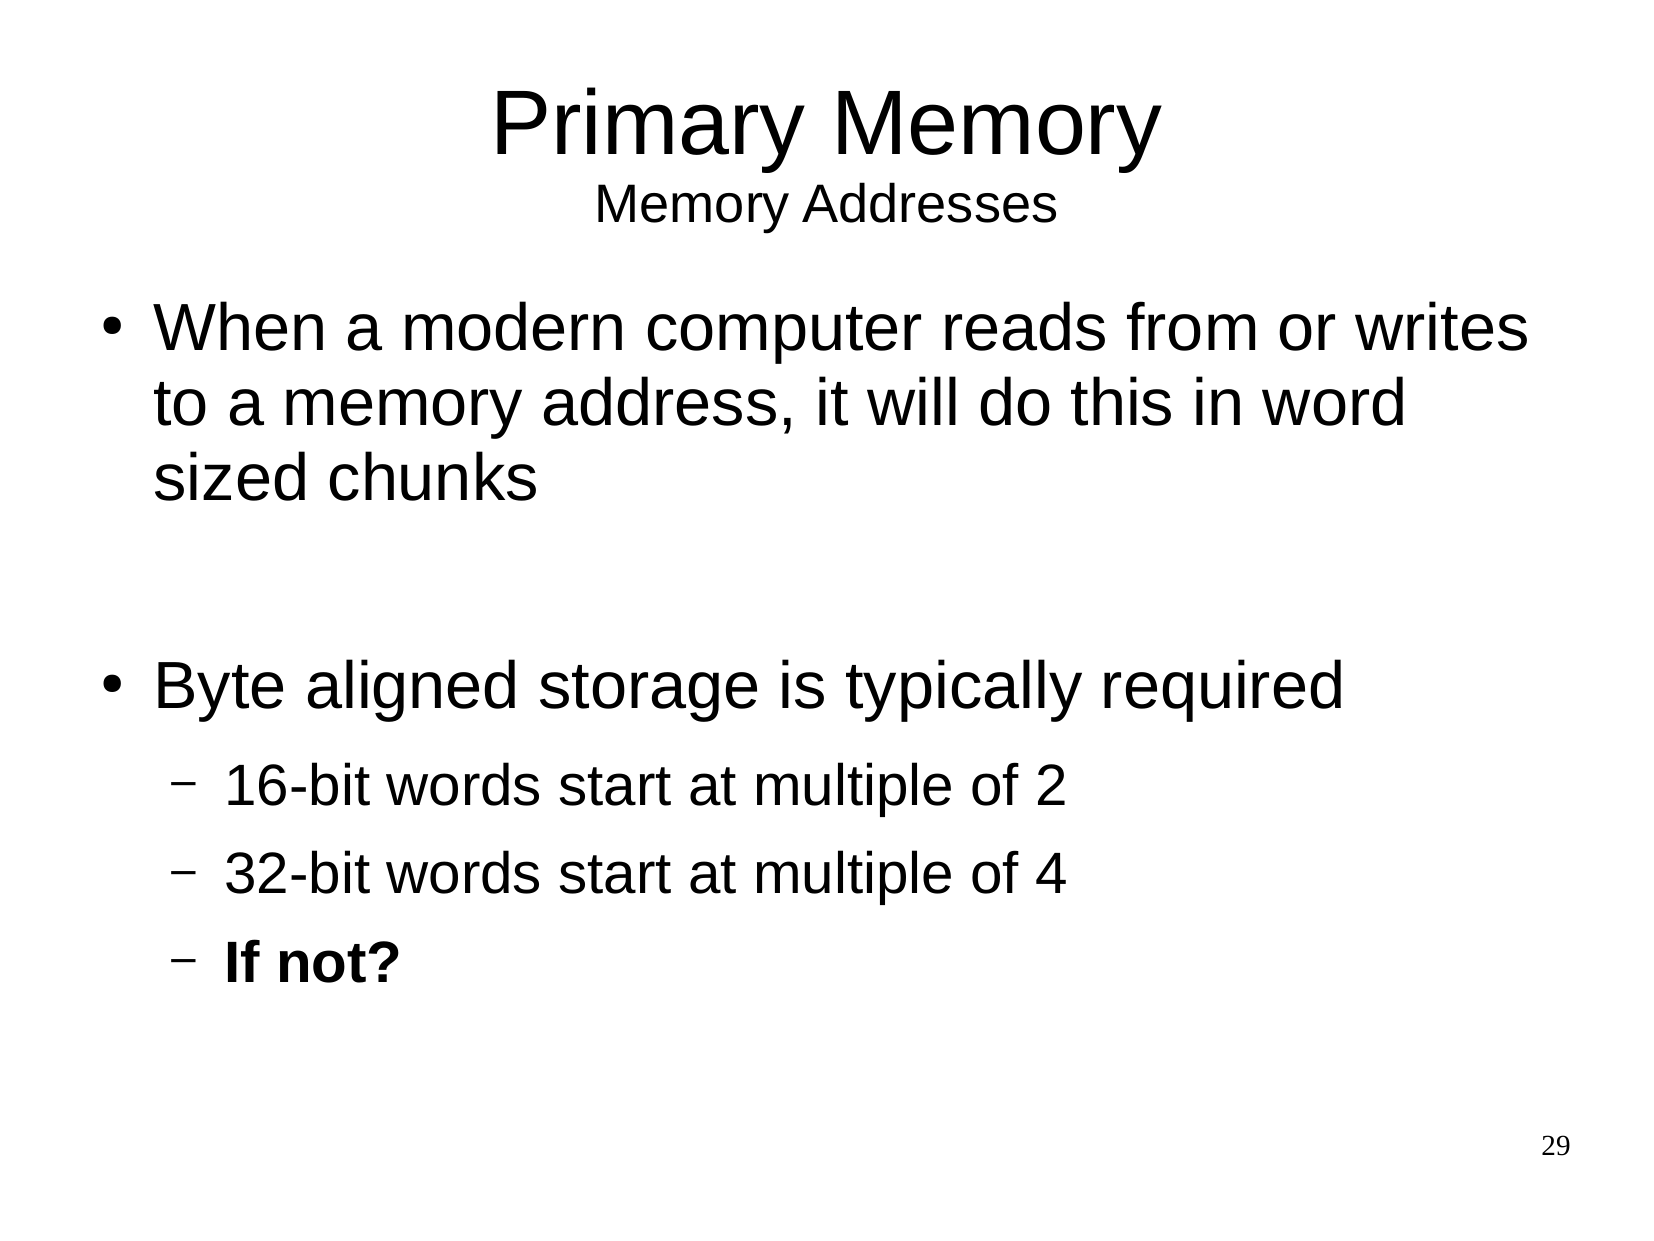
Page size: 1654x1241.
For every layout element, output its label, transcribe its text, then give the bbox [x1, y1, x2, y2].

list When a modern computer reads from or writes to a memory address, it will do this in word sized chunks Byte aligned storage is typically required 16-bit words start at multiple of 2 32-bit words start at multiple of 4 If not? [82, 290, 1538, 1010]
title Primary Memory Memory Addresses [82, 49, 1571, 257]
